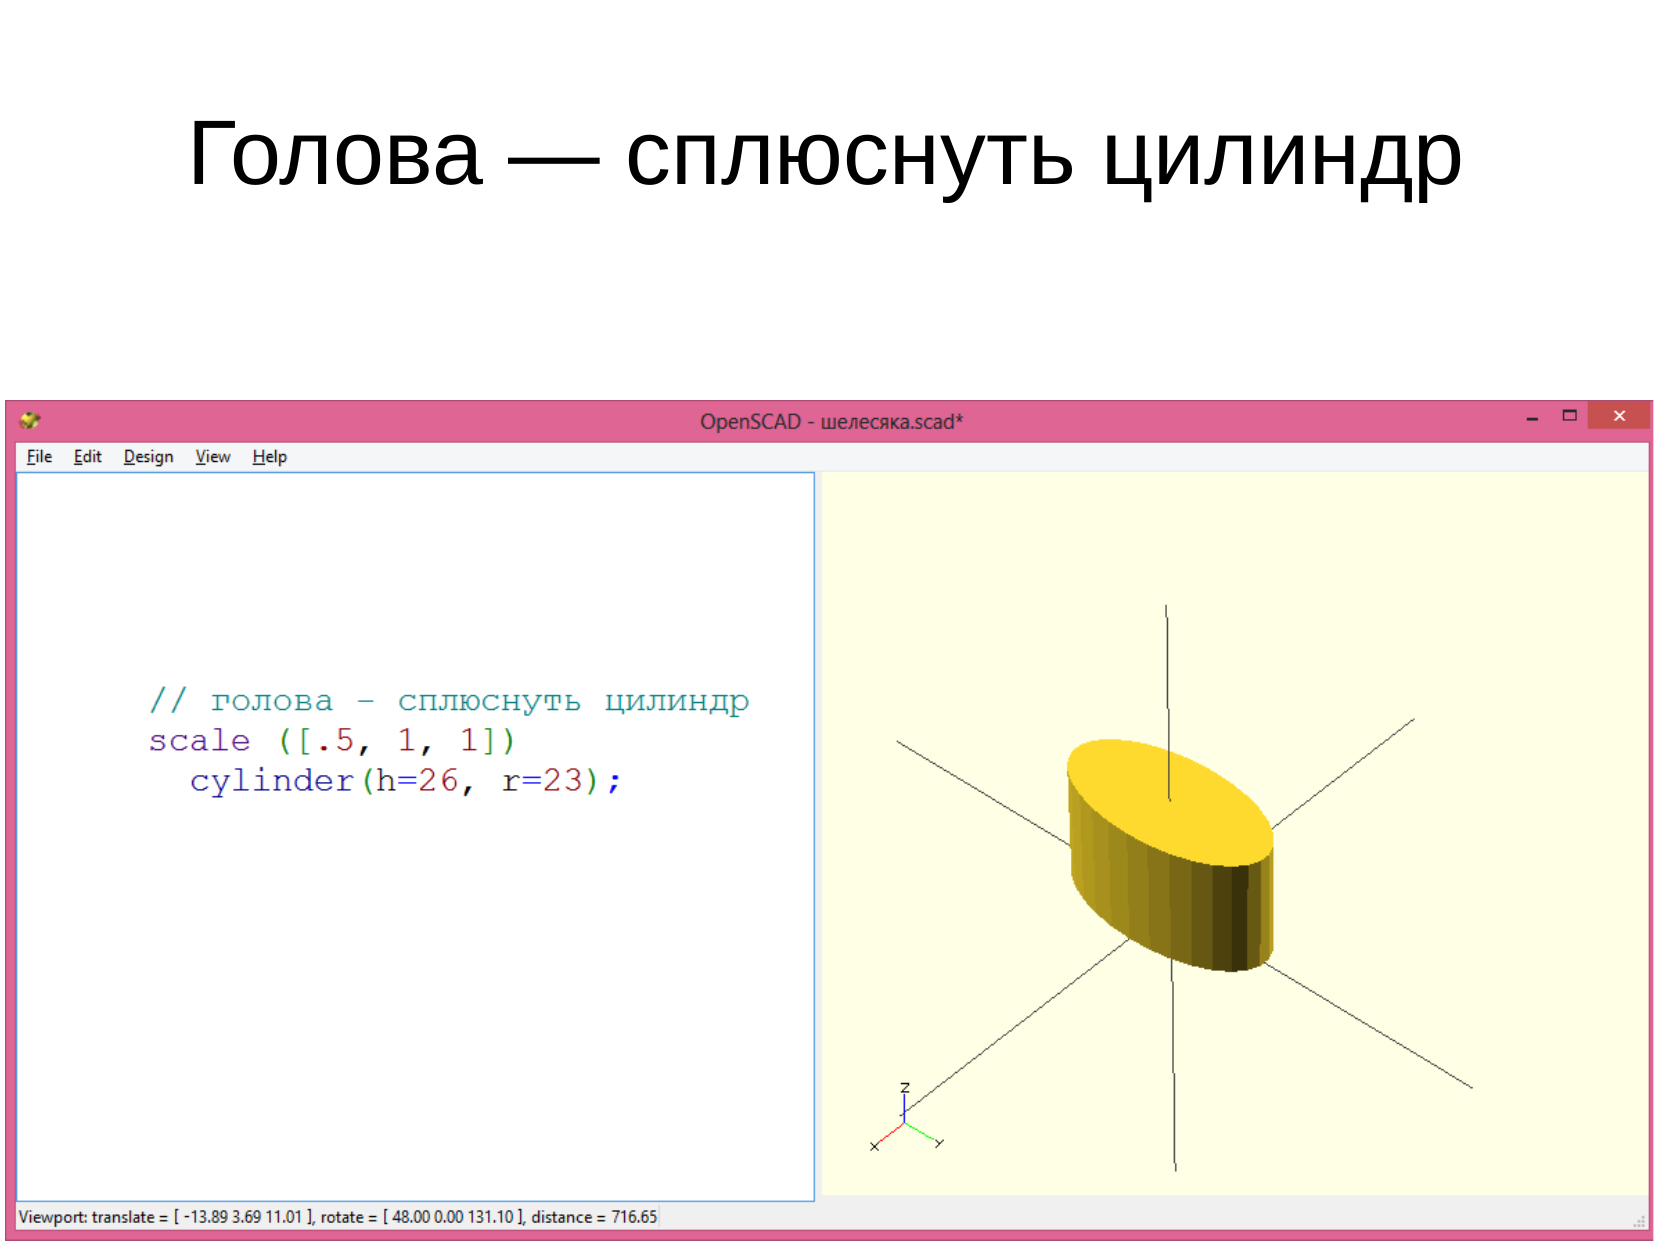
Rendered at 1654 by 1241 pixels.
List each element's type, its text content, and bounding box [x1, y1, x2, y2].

title Голова — сплюснуть цилиндр [82, 49, 1571, 257]
picture [5, 400, 1654, 1241]
